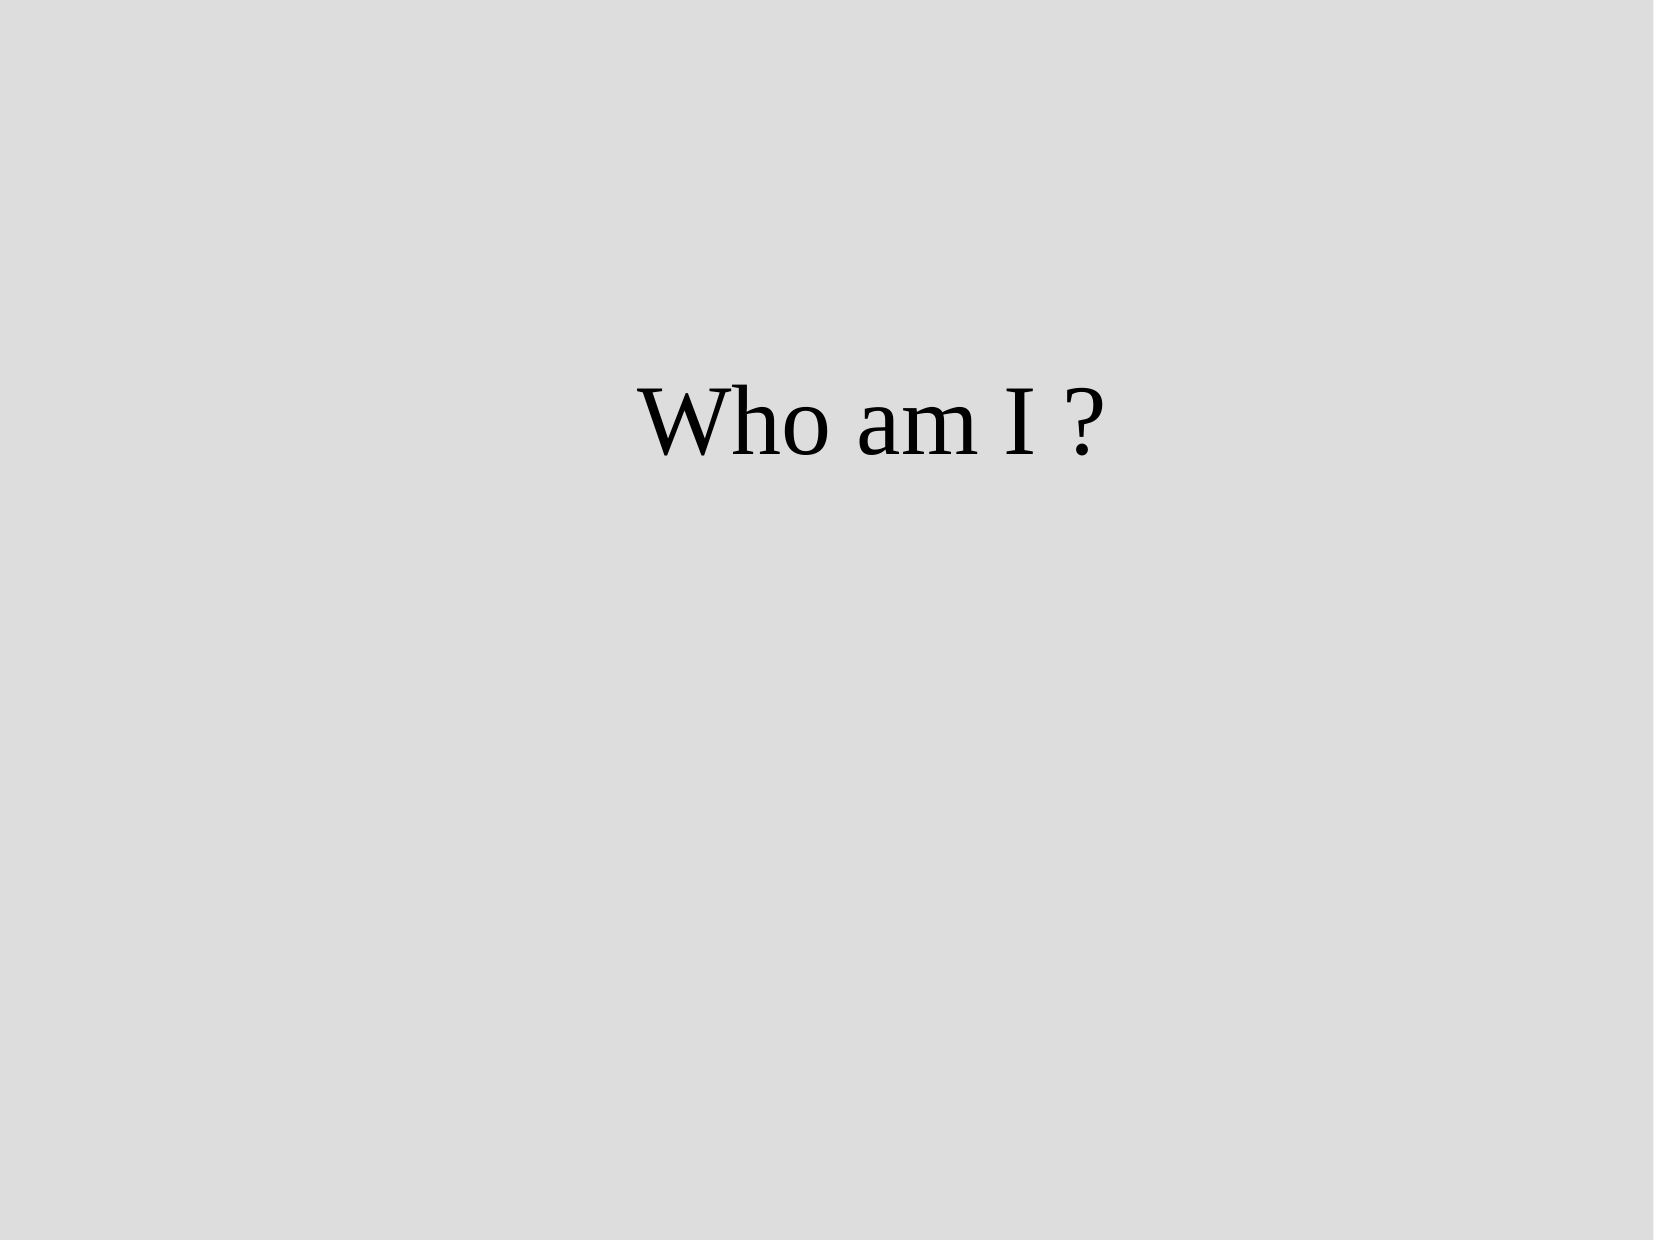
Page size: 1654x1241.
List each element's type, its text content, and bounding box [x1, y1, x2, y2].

text_box Who am I ? [271, 357, 1473, 484]
subtitle [82, 49, 1571, 1010]
